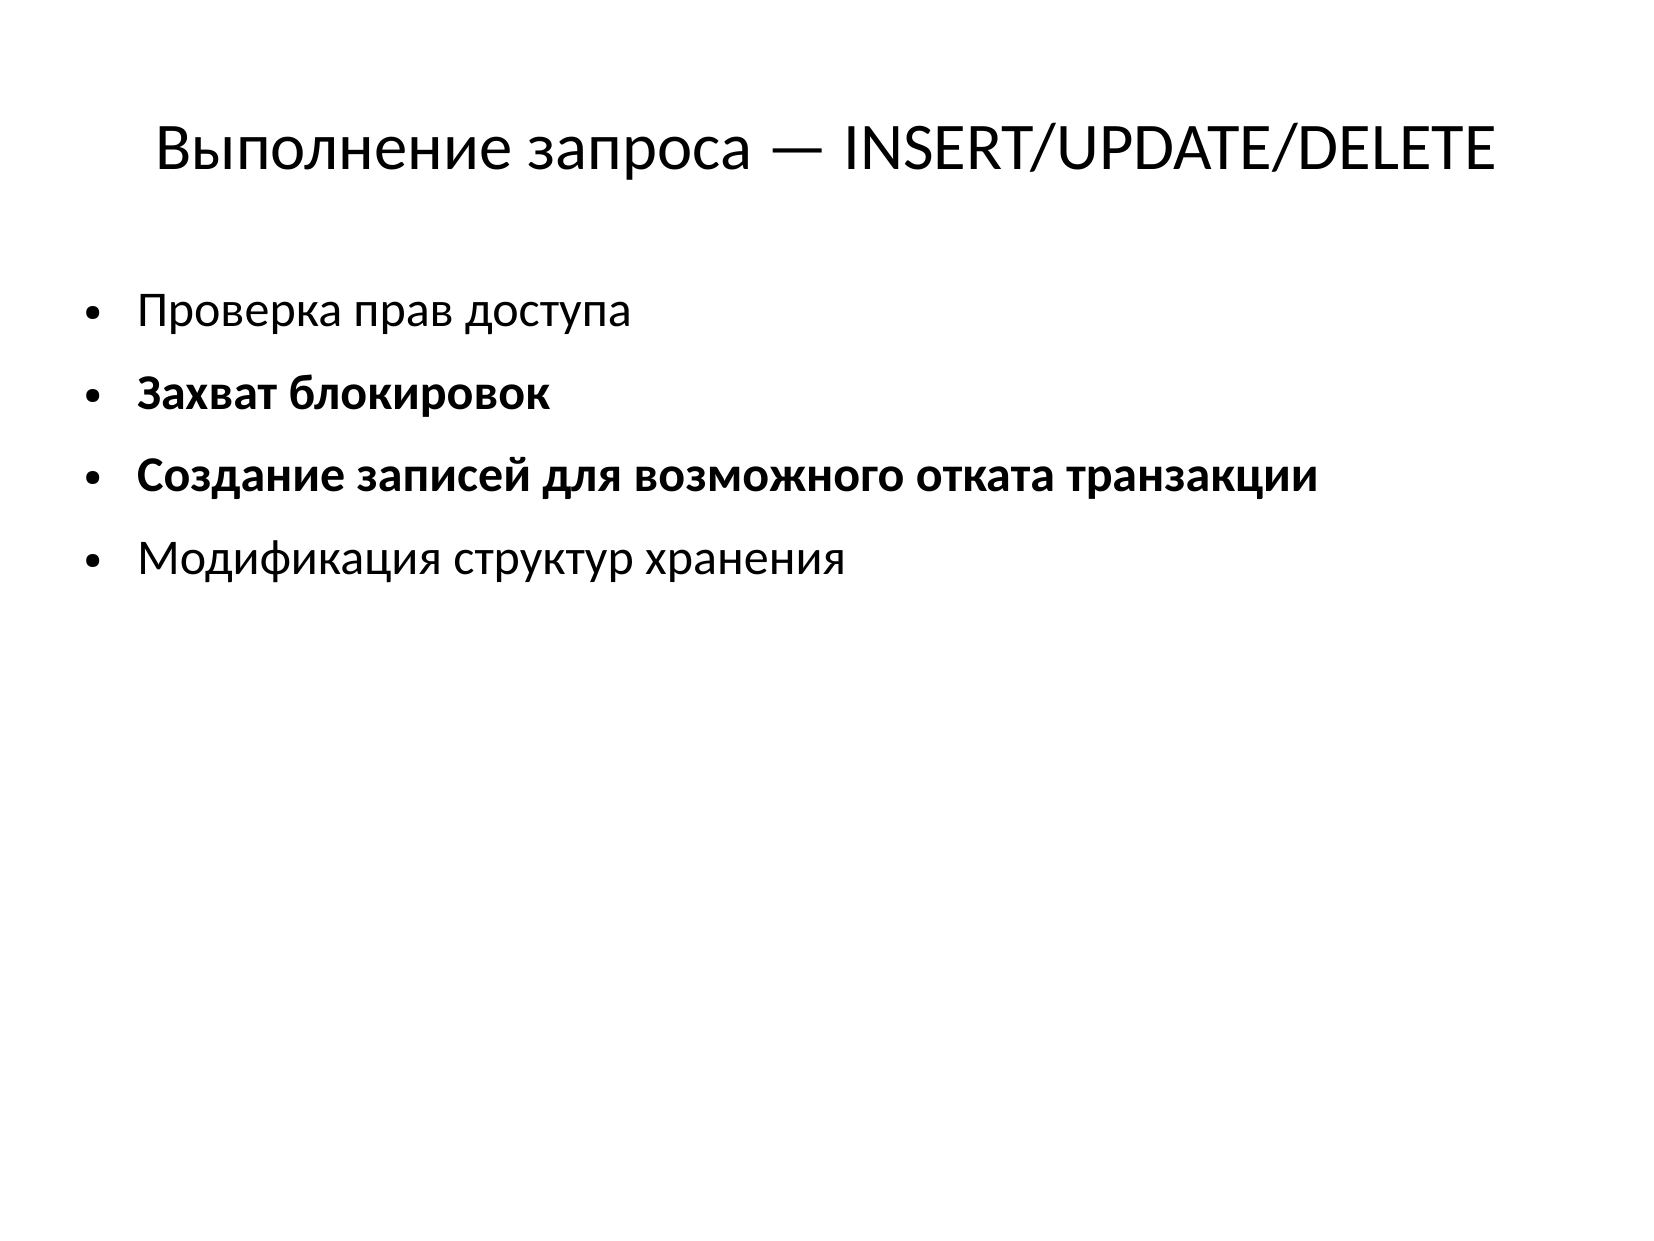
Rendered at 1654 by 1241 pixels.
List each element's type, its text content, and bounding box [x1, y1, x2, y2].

title Выполнение запроса — INSERT/UPDATE/DELETE [82, 49, 1571, 257]
list Проверка прав доступа Захват блокировок Создание записей для возможного отката транзакции Модификация структур хранения [66, 289, 1555, 1108]
